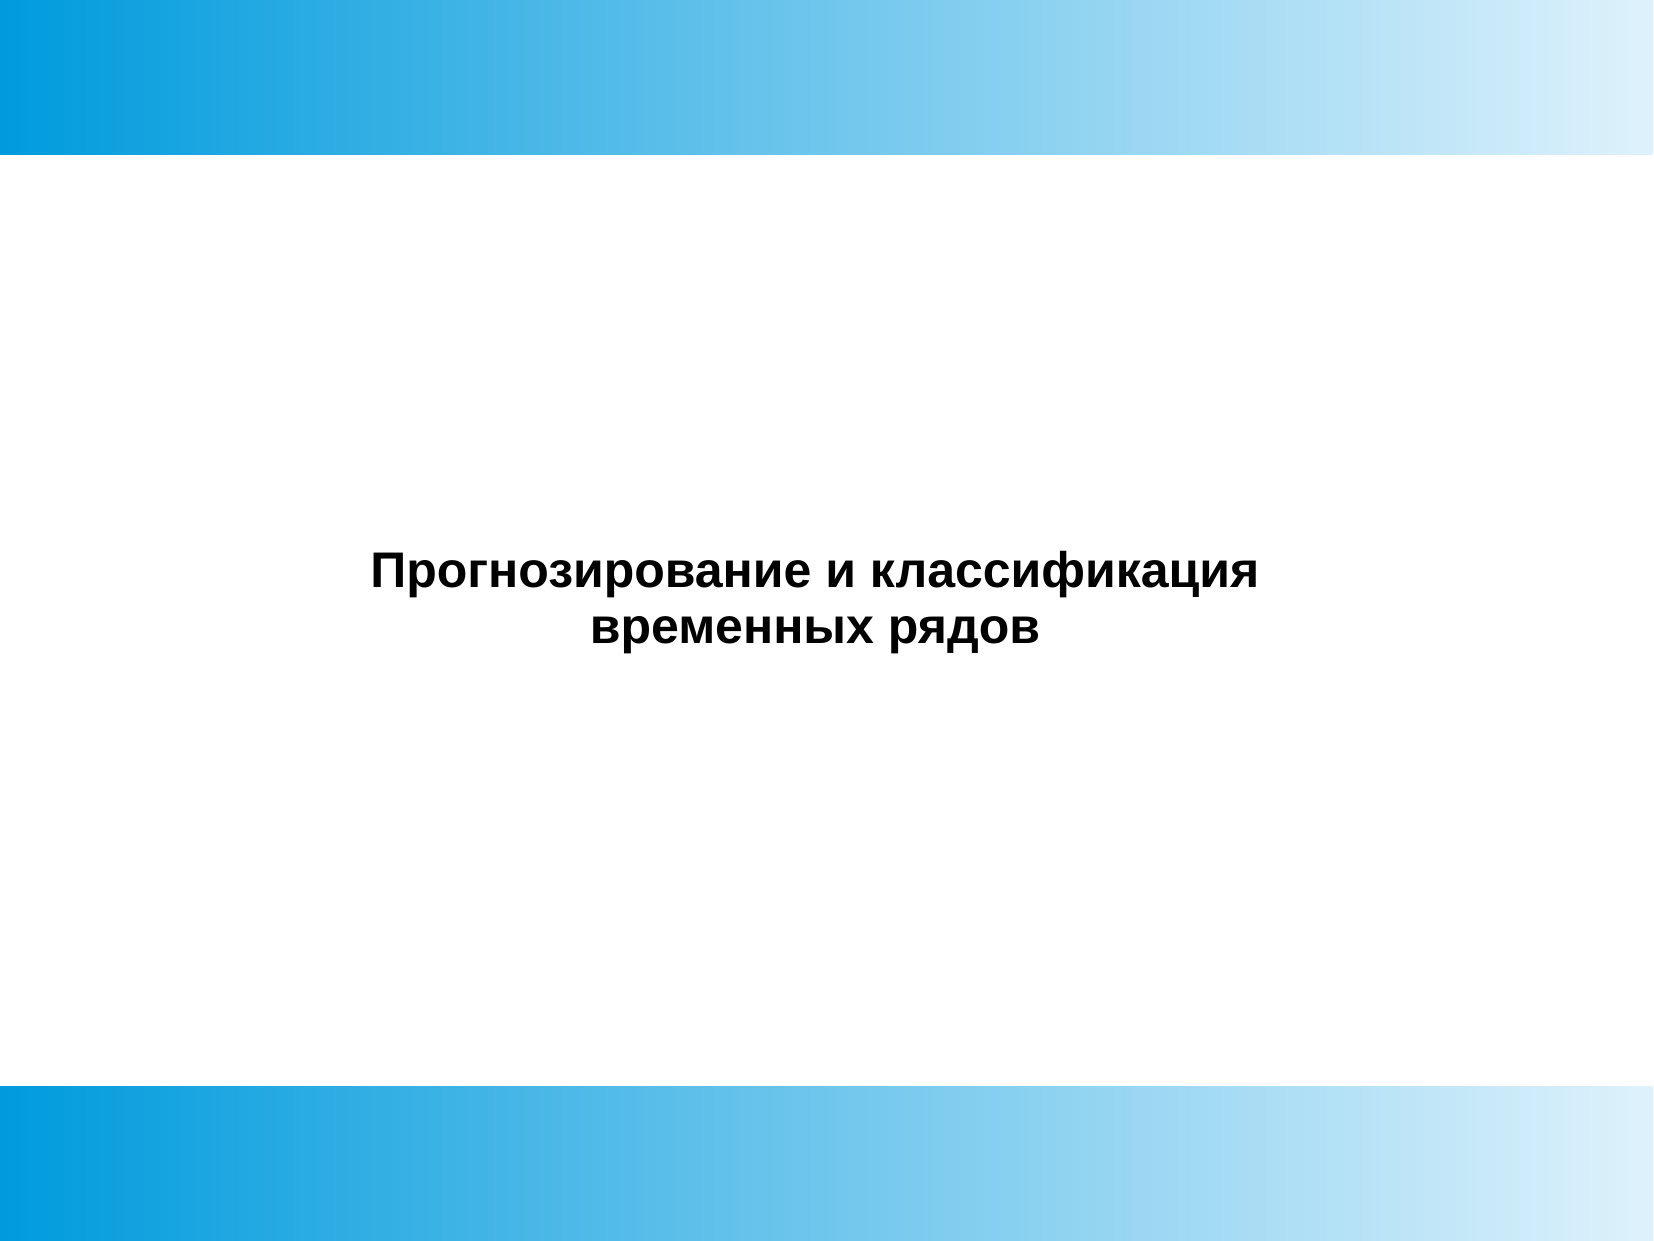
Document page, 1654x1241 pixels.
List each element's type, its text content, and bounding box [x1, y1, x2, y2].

text_box Прогнозирование и классификация временных рядов [307, 535, 1323, 662]
